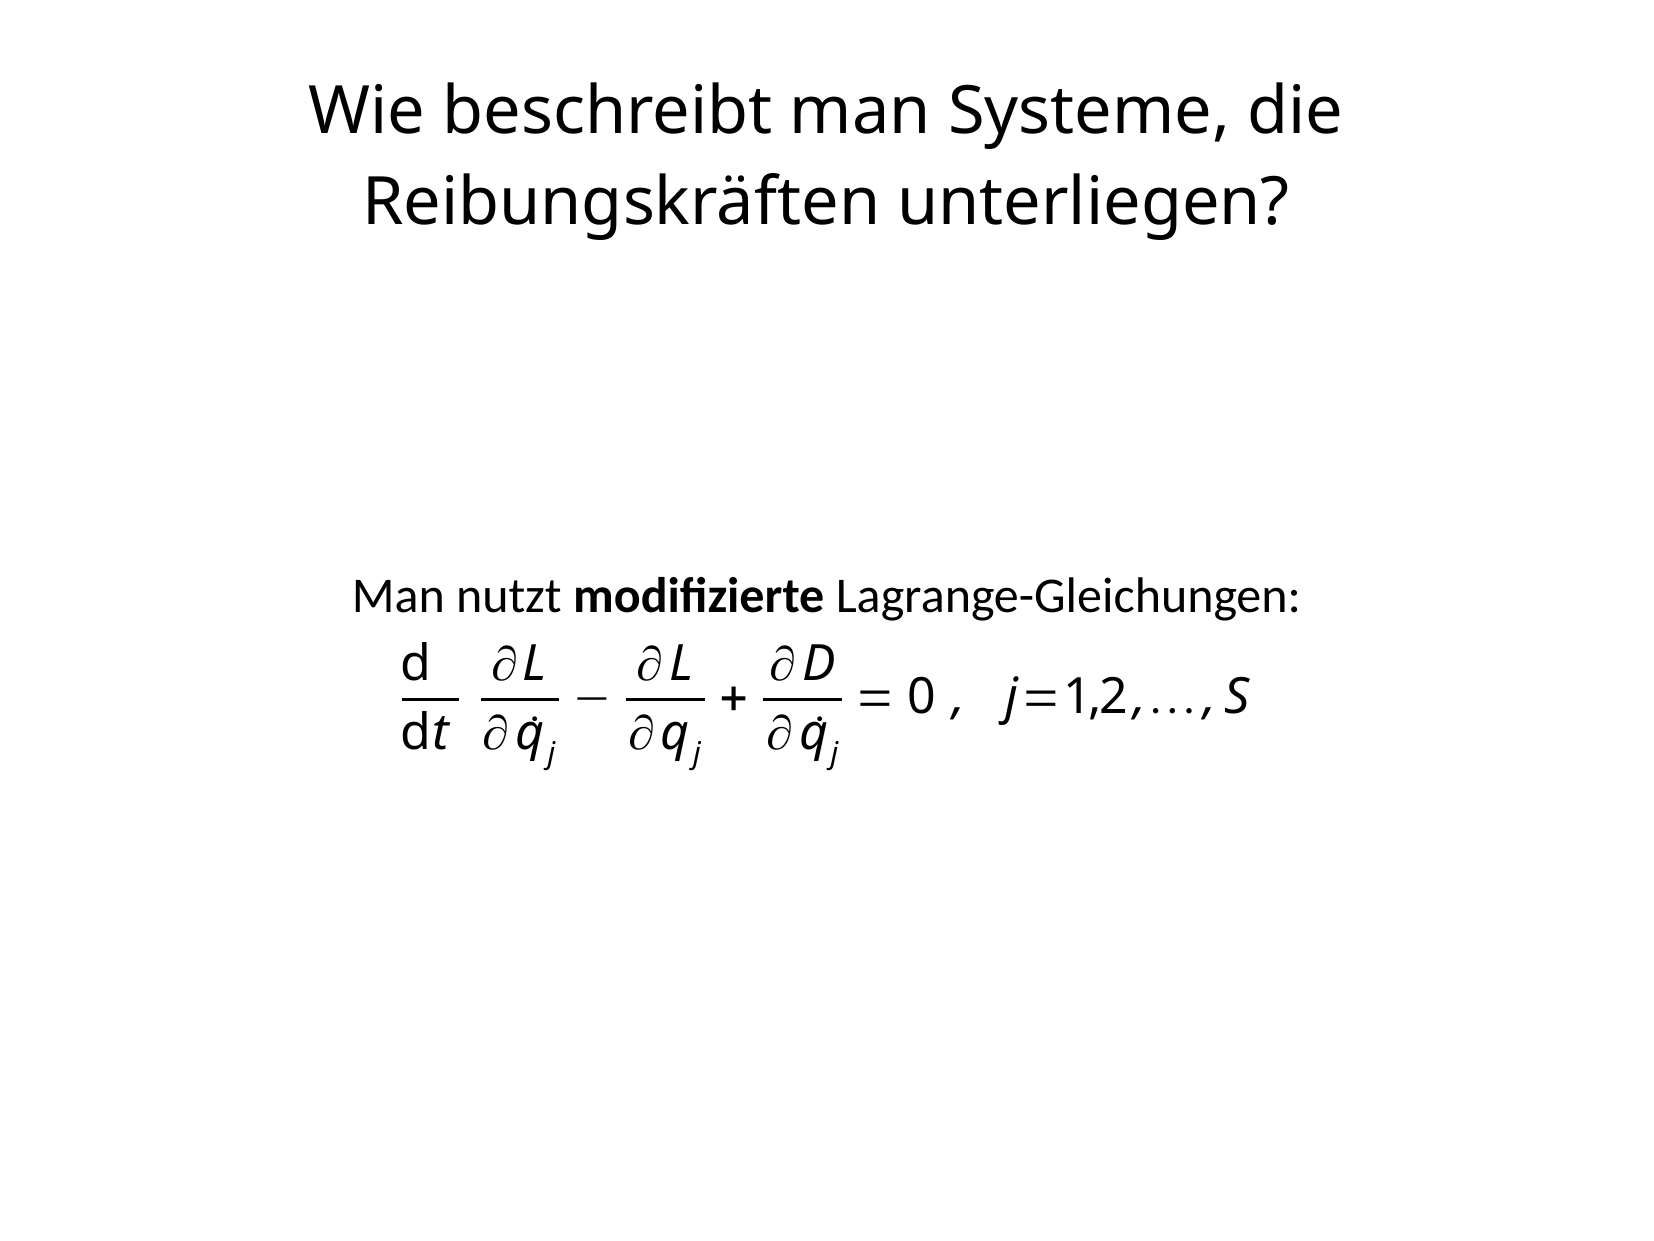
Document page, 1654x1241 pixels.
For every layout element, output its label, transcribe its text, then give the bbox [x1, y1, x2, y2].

title Wie beschreibt man Systeme, die Reibungskräften unterliegen? [82, 49, 1571, 257]
subtitle Man nutzt modifizierte Lagrange-Gleichungen: [82, 290, 1571, 1010]
chart [394, 634, 1259, 772]
